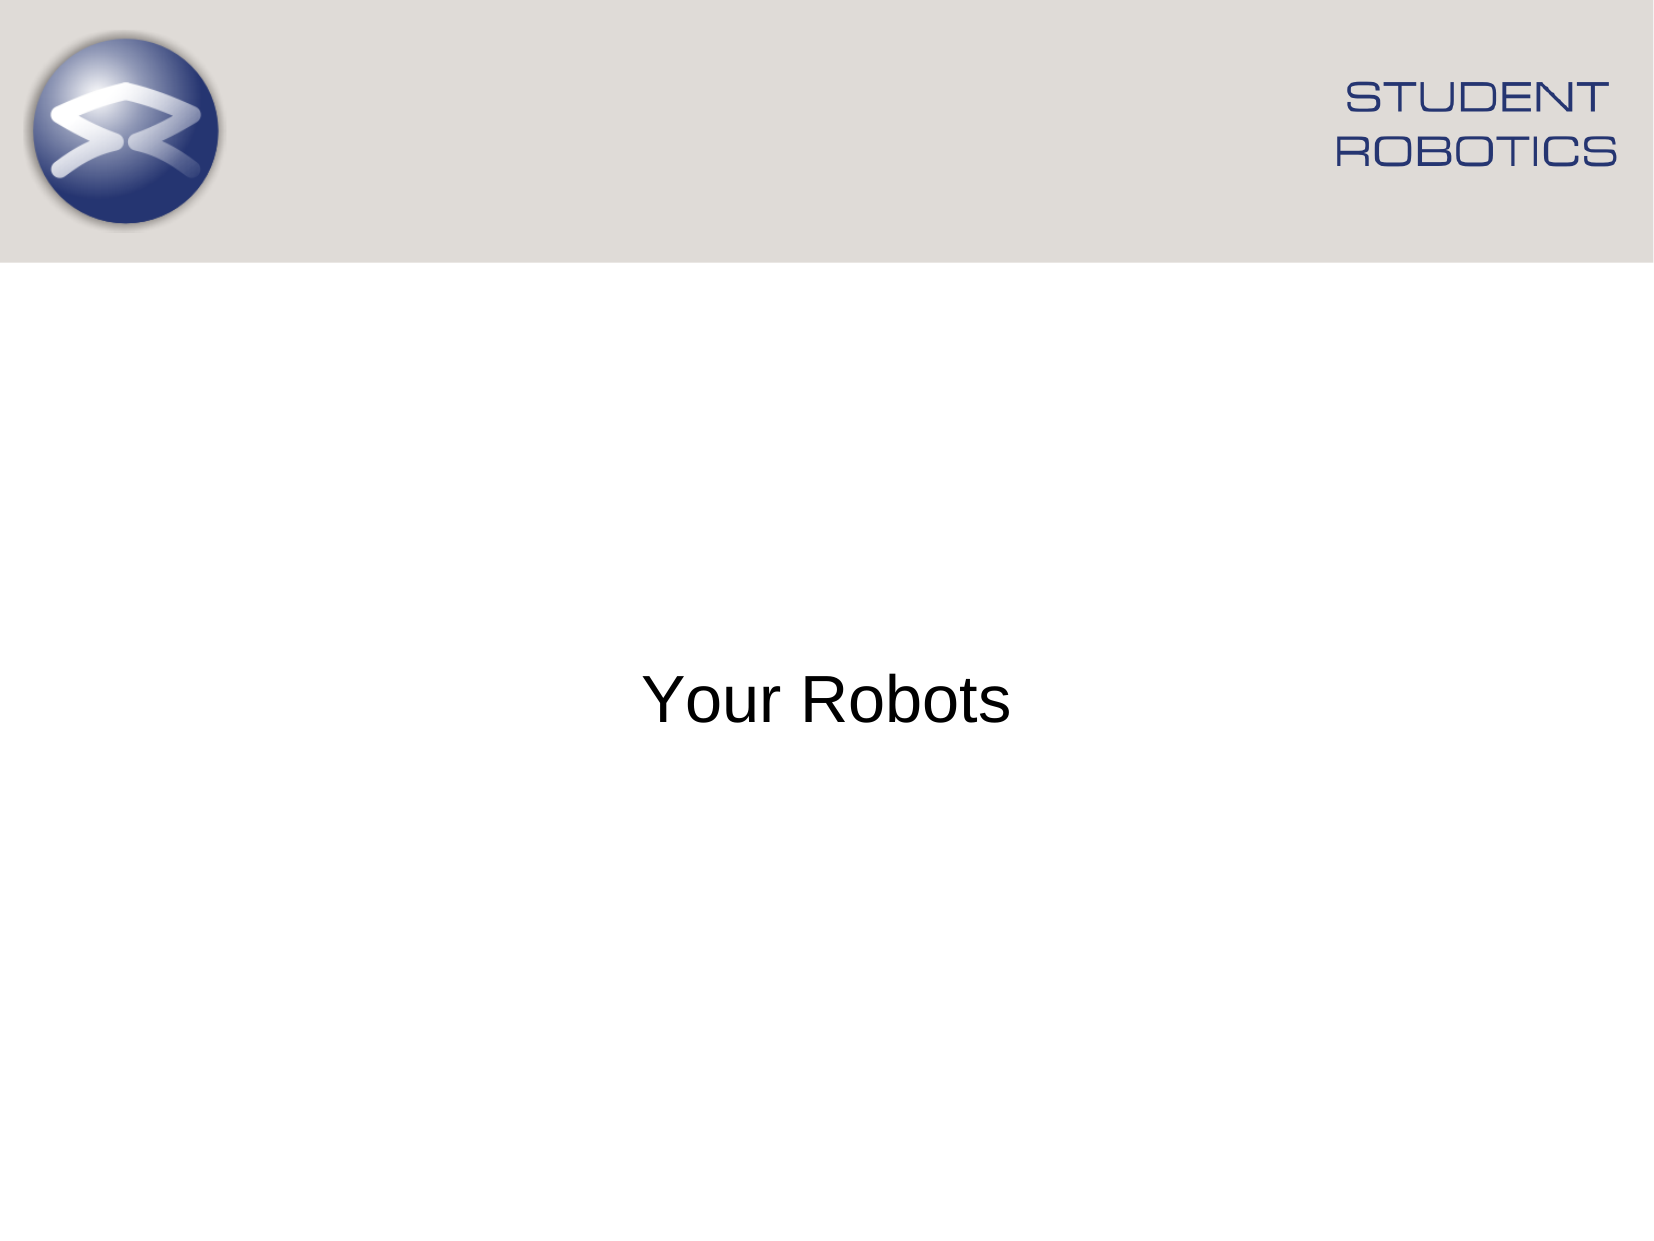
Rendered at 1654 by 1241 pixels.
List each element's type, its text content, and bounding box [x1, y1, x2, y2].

title [82, 0, 1571, 257]
picture [9, 19, 82, 245]
subtitle Your Robots [82, 297, 1571, 1102]
picture [1571, 68, 1633, 174]
